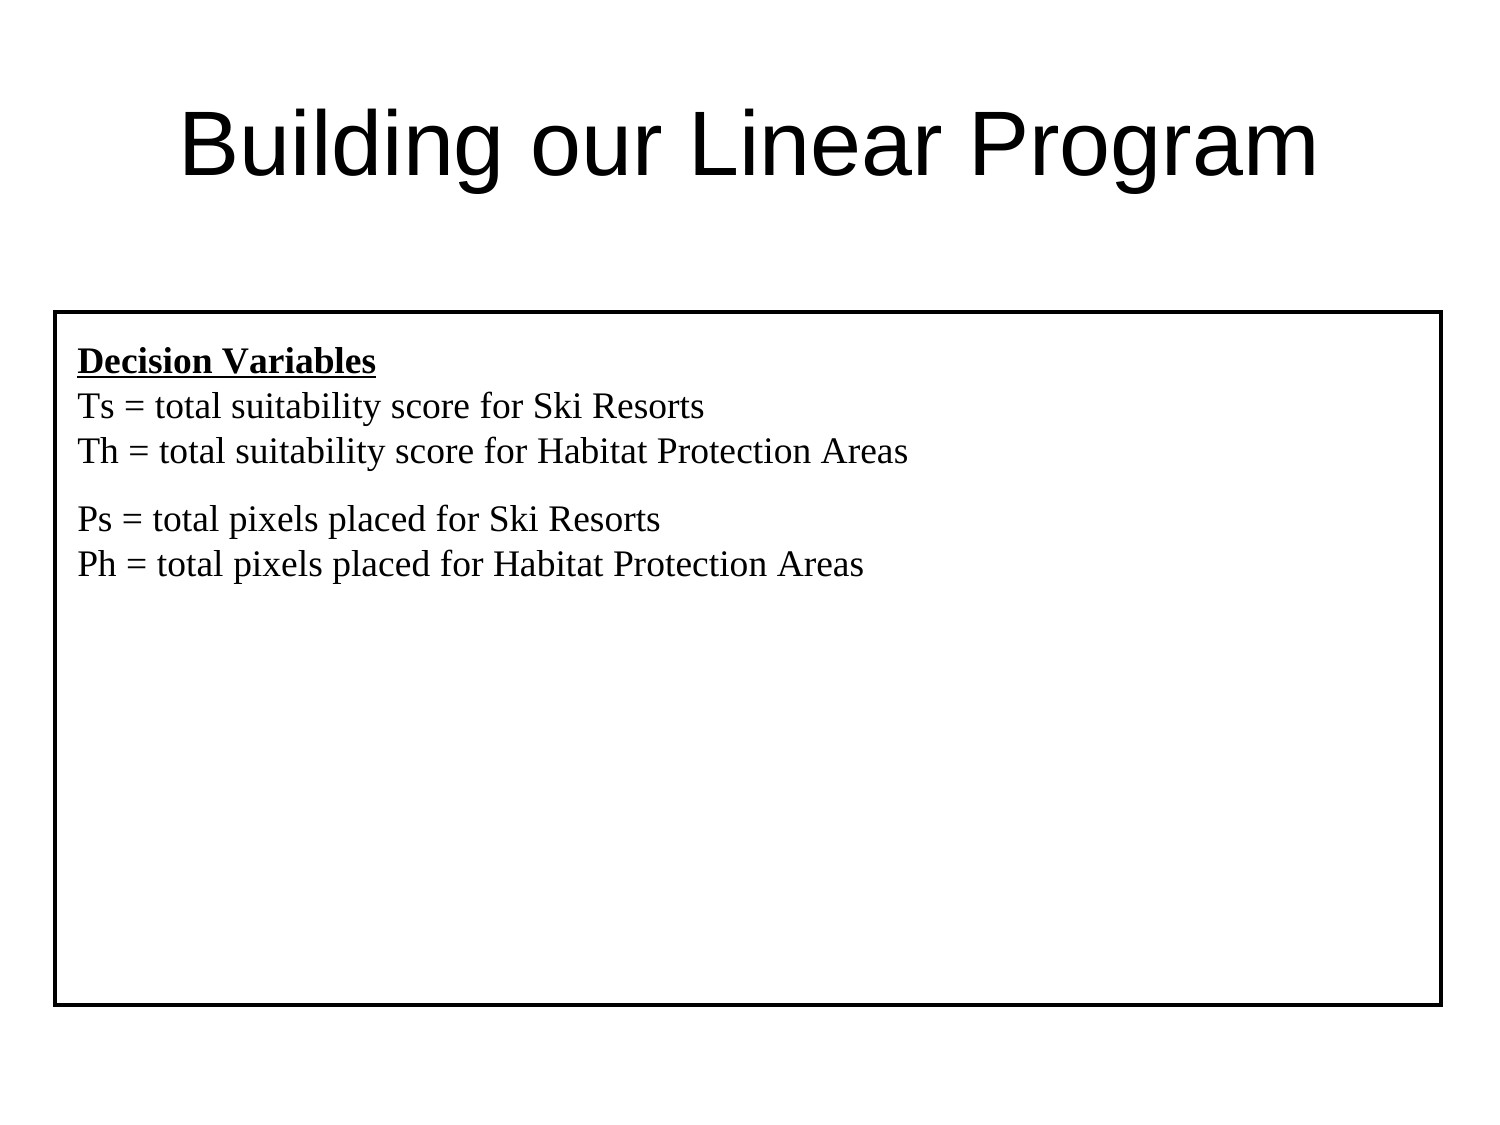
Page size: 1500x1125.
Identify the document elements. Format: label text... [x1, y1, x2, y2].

title Building our Linear Program [75, 45, 1426, 233]
text_box Decision Variables Ts = total suitability score for Ski Resorts Th = total suitability score for Habitat Protection Areas Ps = total pixels placed for Ski Resorts Ph = total pixels placed for Habitat Protection Areas [62, 328, 1034, 593]
